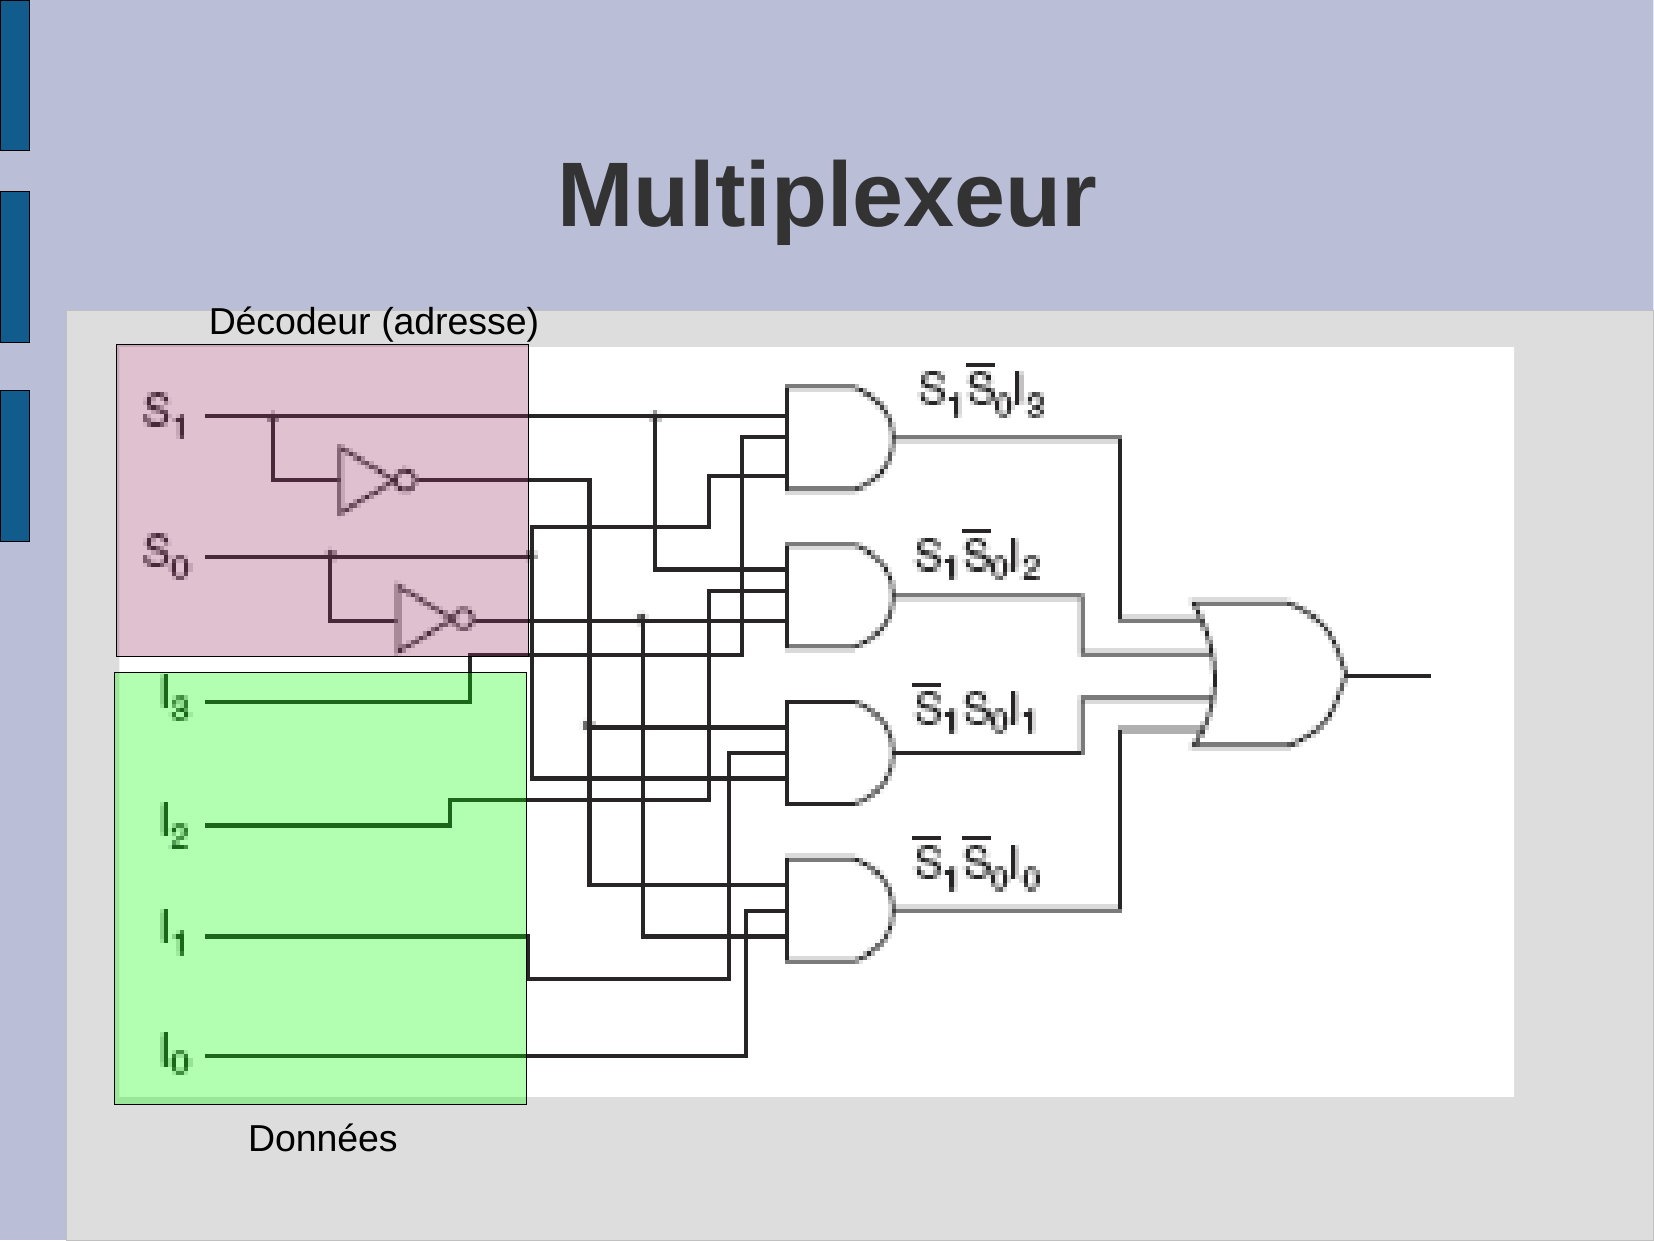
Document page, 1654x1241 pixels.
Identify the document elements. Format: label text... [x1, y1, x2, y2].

text_box Décodeur (adresse) [193, 292, 555, 350]
text_box [114, 672, 527, 1105]
text_box [116, 344, 529, 657]
picture [119, 347, 1515, 1097]
text_box Données [233, 1109, 413, 1167]
title Multiplexeur [121, 98, 1534, 291]
